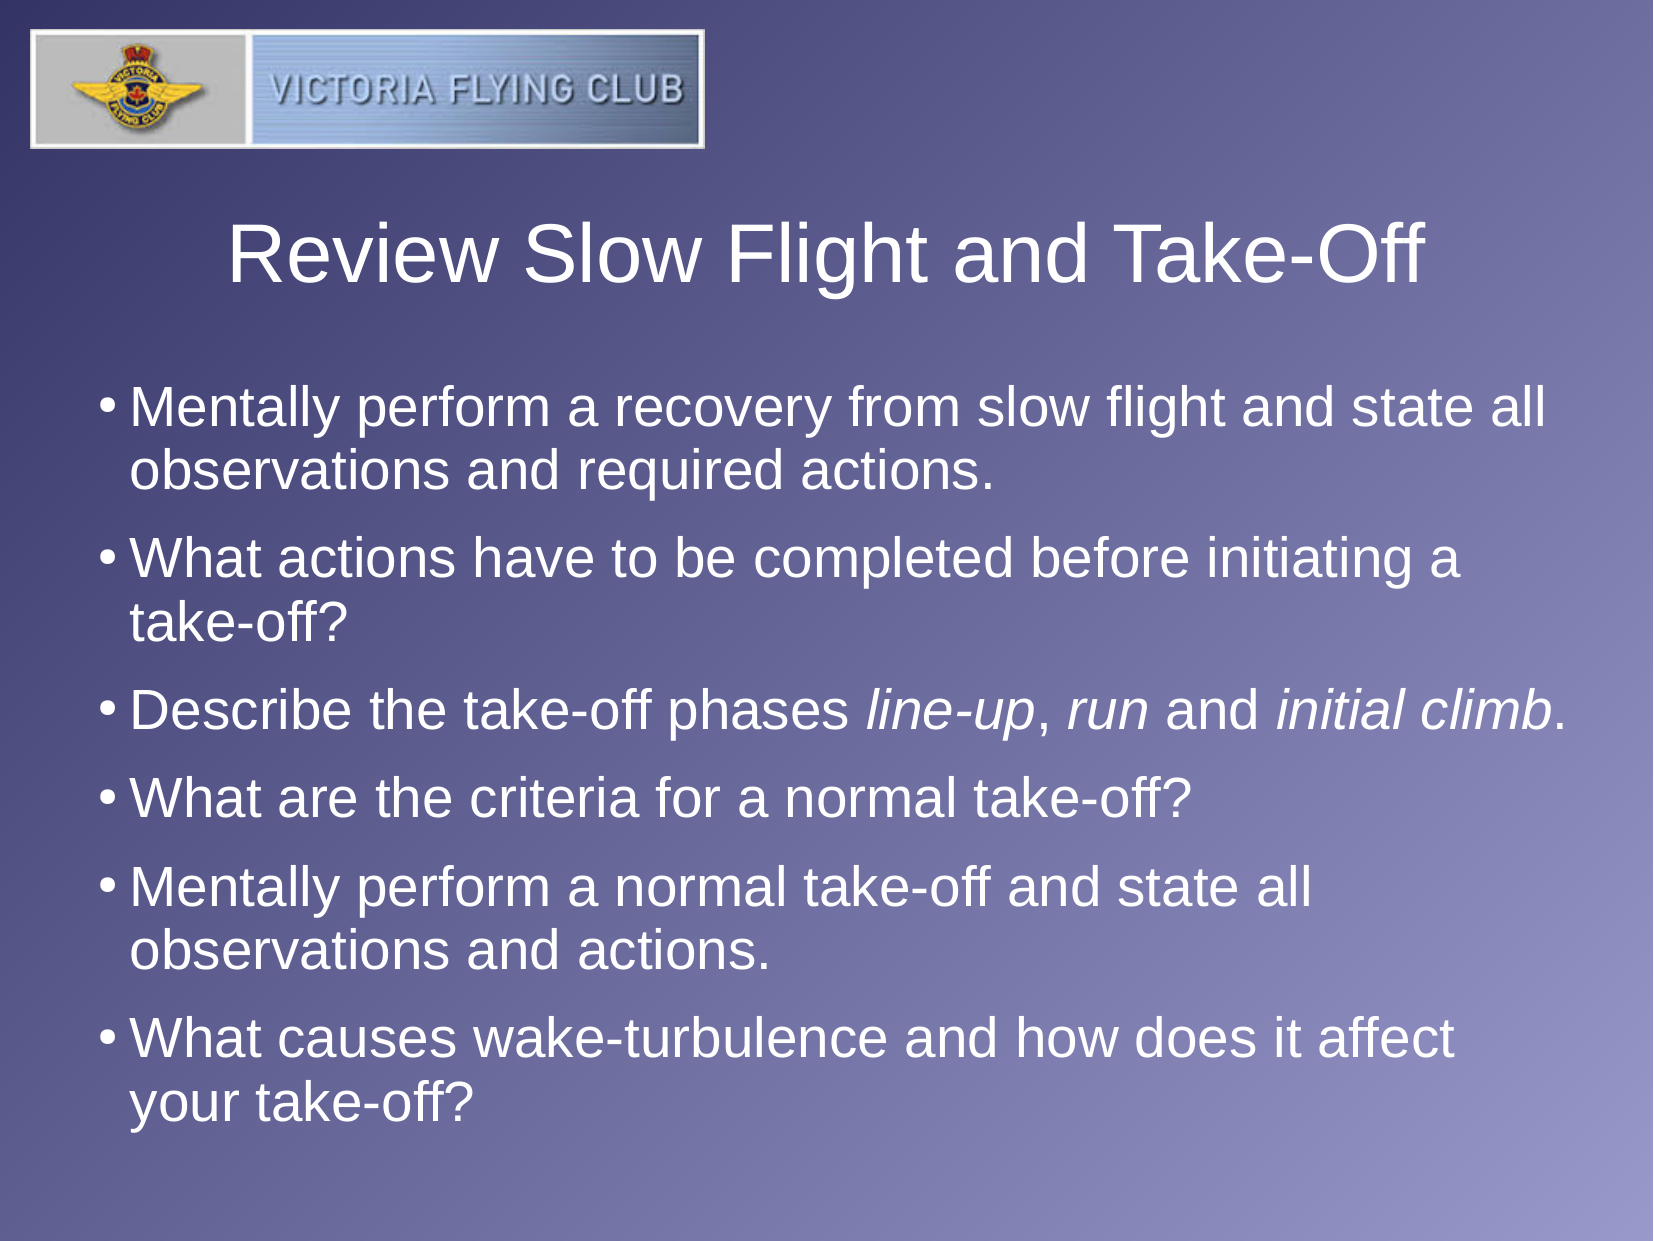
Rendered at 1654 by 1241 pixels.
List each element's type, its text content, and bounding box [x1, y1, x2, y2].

picture [30, 29, 705, 149]
title Review Slow Flight and Take-Off [82, 150, 1571, 358]
list Mentally perform a recovery from slow flight and state all observations and required actions. What actions have to be completed before initiating a take-off? Describe the take-off phases line-up, run and initial climb. What are the criteria for a normal take-off? Mentally perform a normal take-off and state all observations and actions. What causes wake-turbulence and how does it affect your take-off? [82, 375, 1571, 1201]
